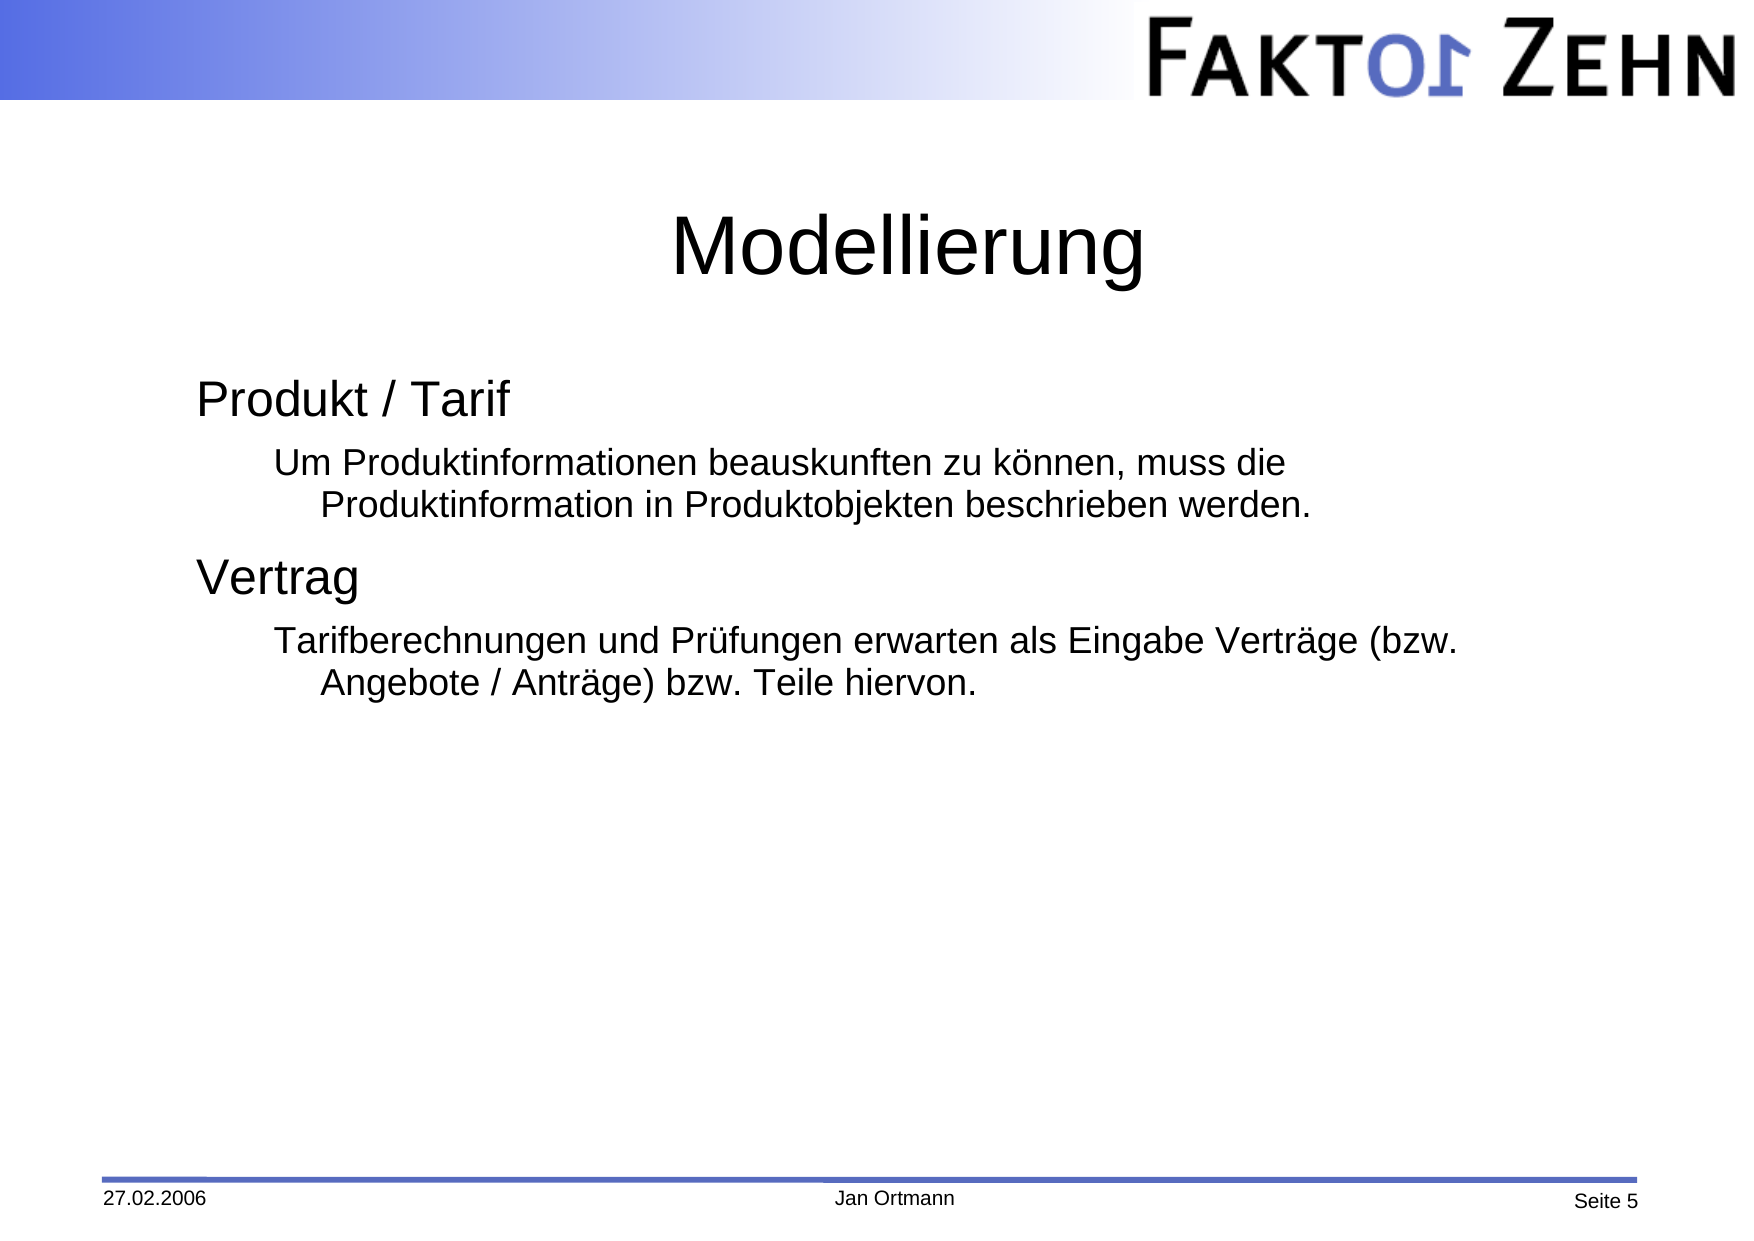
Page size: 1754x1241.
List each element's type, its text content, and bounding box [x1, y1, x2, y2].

picture [1133, 2, 1749, 105]
list Produkt / Tarif Um Produktinformationen beauskunften zu können, muss die Produktinformation in Produktobjekten beschrieben werden. Vertrag Tarifberechnungen und Prüfungen erwarten als Eingabe Verträge (bzw. Angebote / Anträge) bzw. Teile hiervon. [179, 371, 1576, 1078]
title Modellierung [179, 142, 1639, 349]
